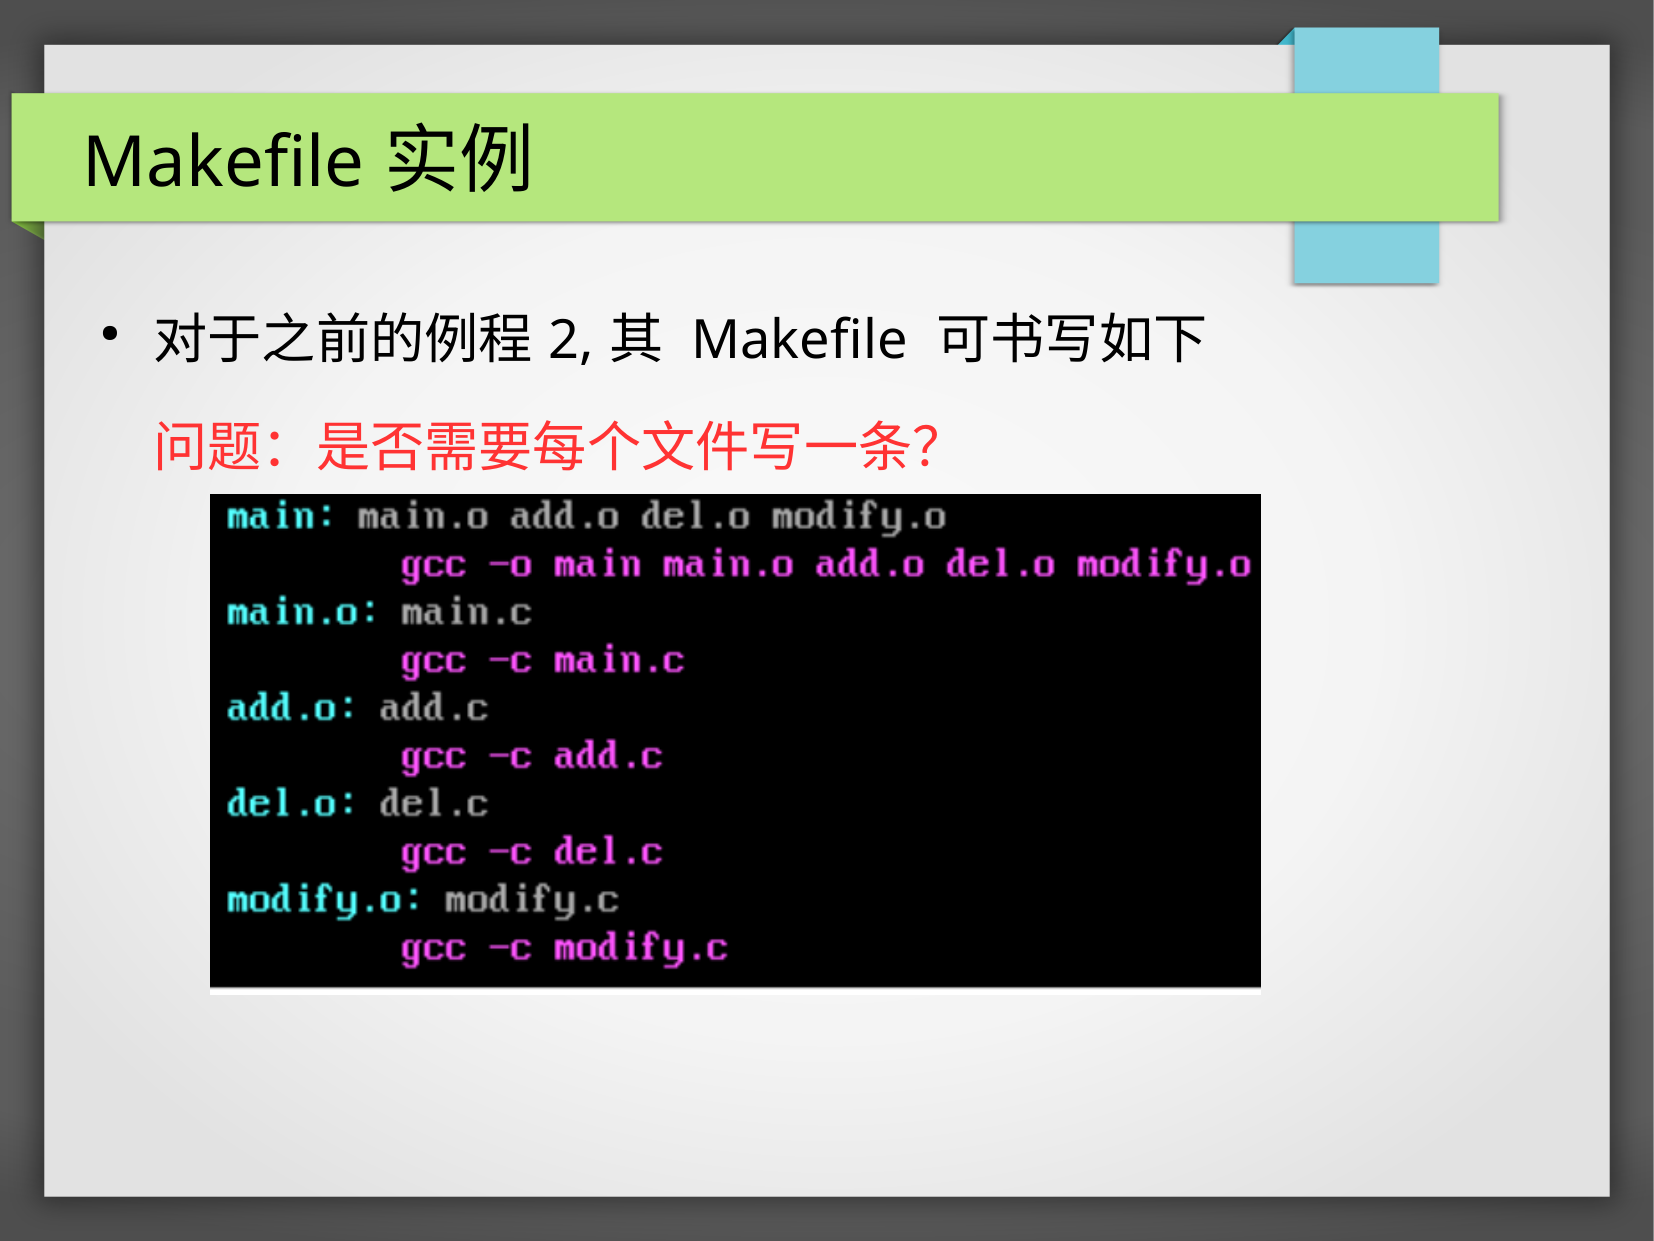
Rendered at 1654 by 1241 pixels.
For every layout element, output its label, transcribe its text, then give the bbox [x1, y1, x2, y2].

list 对于之前的例程2,其 Makefile 可书写如下 问题：是否需要每个文件写一条？ [82, 295, 1571, 1015]
title Makefile实例 [82, 94, 1264, 213]
picture [0, 0, 1654, 1241]
